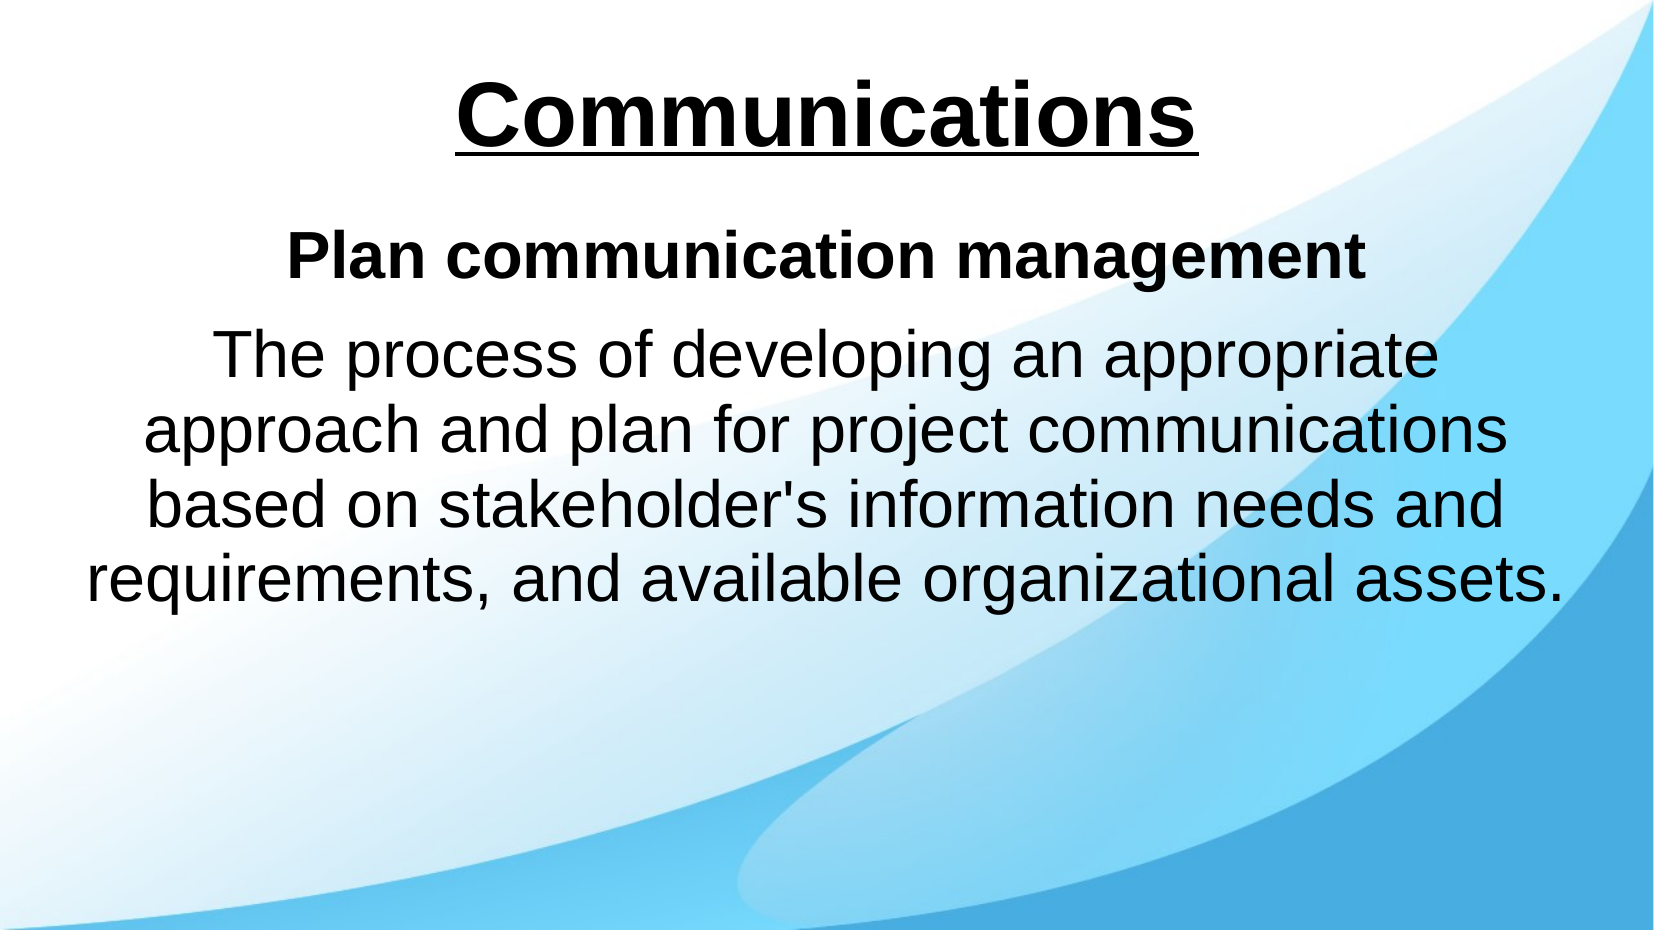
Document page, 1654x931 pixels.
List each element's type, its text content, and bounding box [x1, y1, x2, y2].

picture [0, 0, 1654, 931]
title Communications [82, 37, 1571, 193]
subtitle Plan communication management The process of developing an appropriate approach and plan for project communications based on stakeholder's information needs and requirements, and available organizational assets. [82, 217, 1571, 835]
